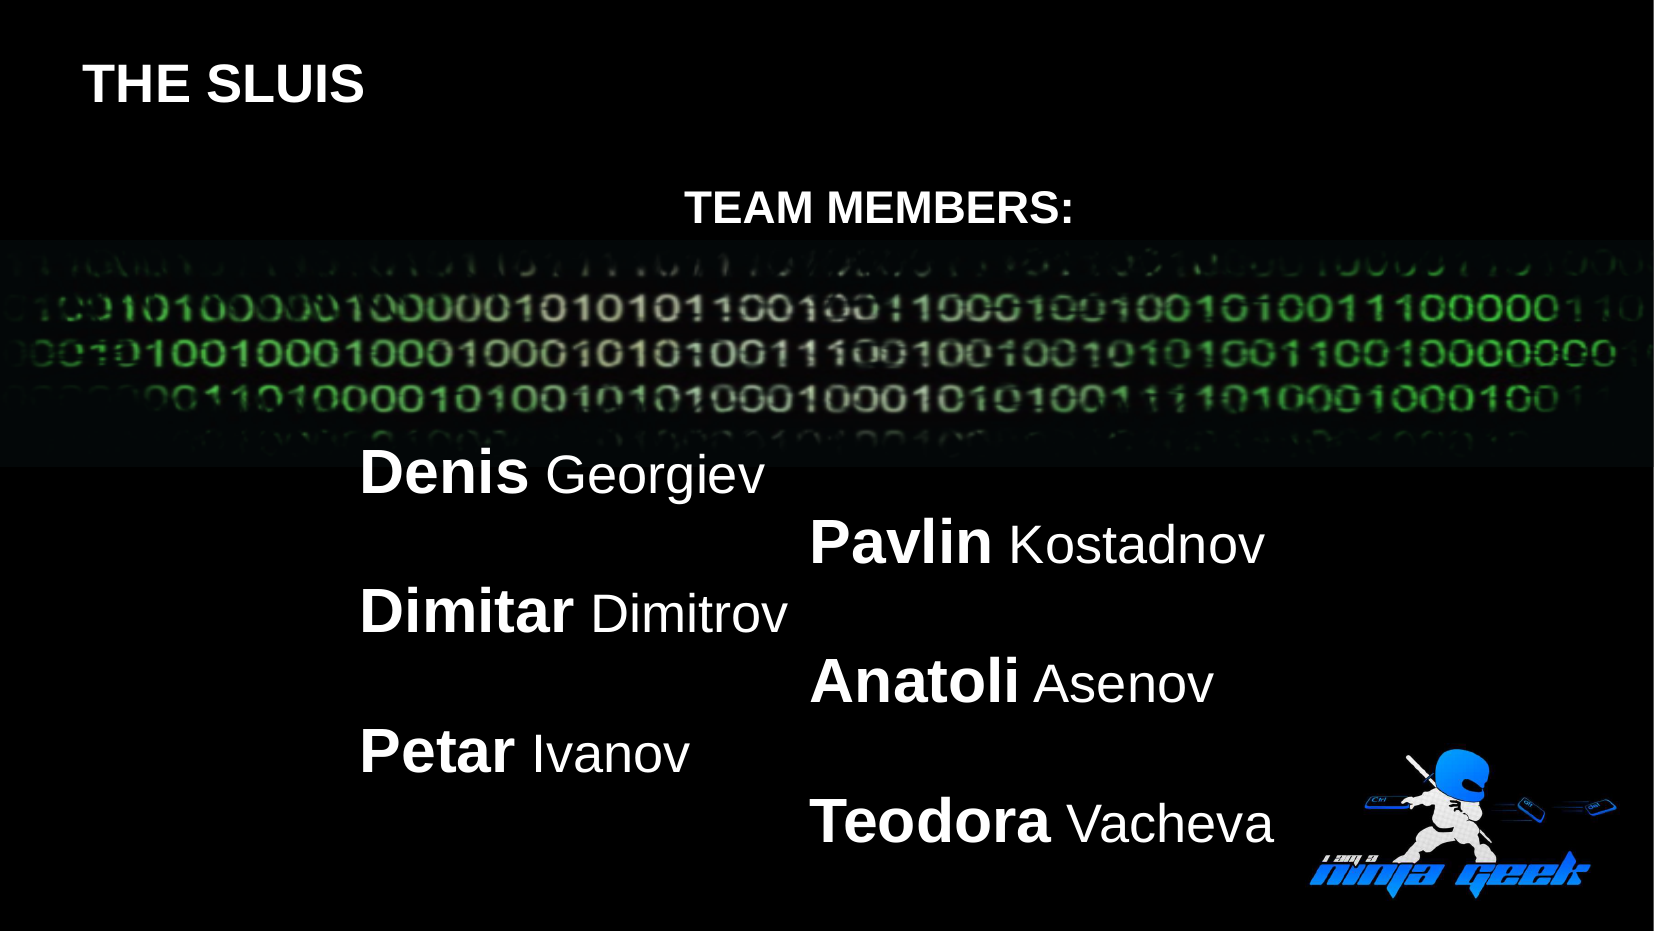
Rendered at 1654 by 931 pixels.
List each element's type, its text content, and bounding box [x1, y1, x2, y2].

title THE SLUIS [82, 37, 1571, 132]
picture [0, 0, 1654, 931]
title Denis Georgiev Pavlin Kostadnov Dimitar Dimitrov Anatoli Asenov Petar Ivanov Teodora Vacheva [284, 436, 1486, 857]
title TEAM MEMBERS: [22, 153, 1627, 248]
